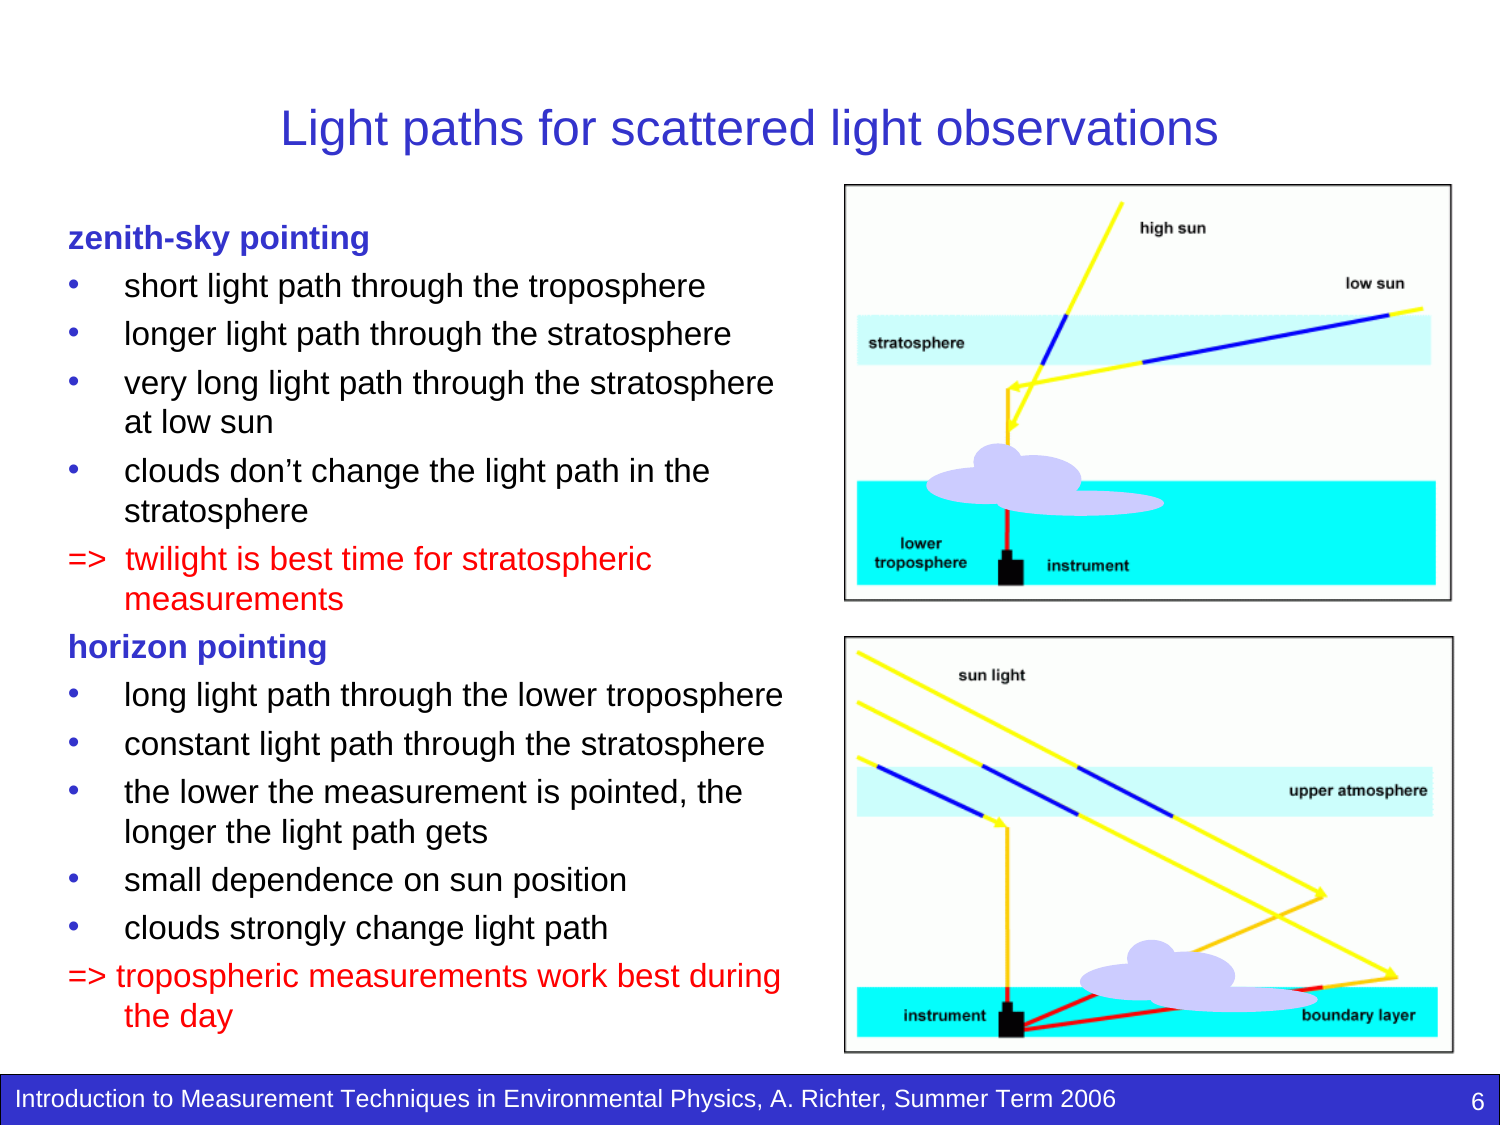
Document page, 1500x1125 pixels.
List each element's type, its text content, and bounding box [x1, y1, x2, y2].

picture [844, 184, 1453, 602]
picture [844, 636, 1455, 1054]
text_box [927, 444, 1164, 516]
text_box [1080, 940, 1317, 1012]
text_box zenith-sky pointing short light path through the troposphere longer light path through the stratosphere very long light path through the stratosphere at low sun clouds don’t change the light path in the stratosphere => twilight is best time for stratospheric measurements horizon pointing long light path through the lower troposphere constant light path through the stratosphere the lower the measurement is pointed, the longer the light path gets small dependence on sun position clouds strongly change light path => tropospheric measurements work best during the day [53, 208, 810, 622]
text_box Light paths for scattered light observations [0, 87, 1500, 163]
